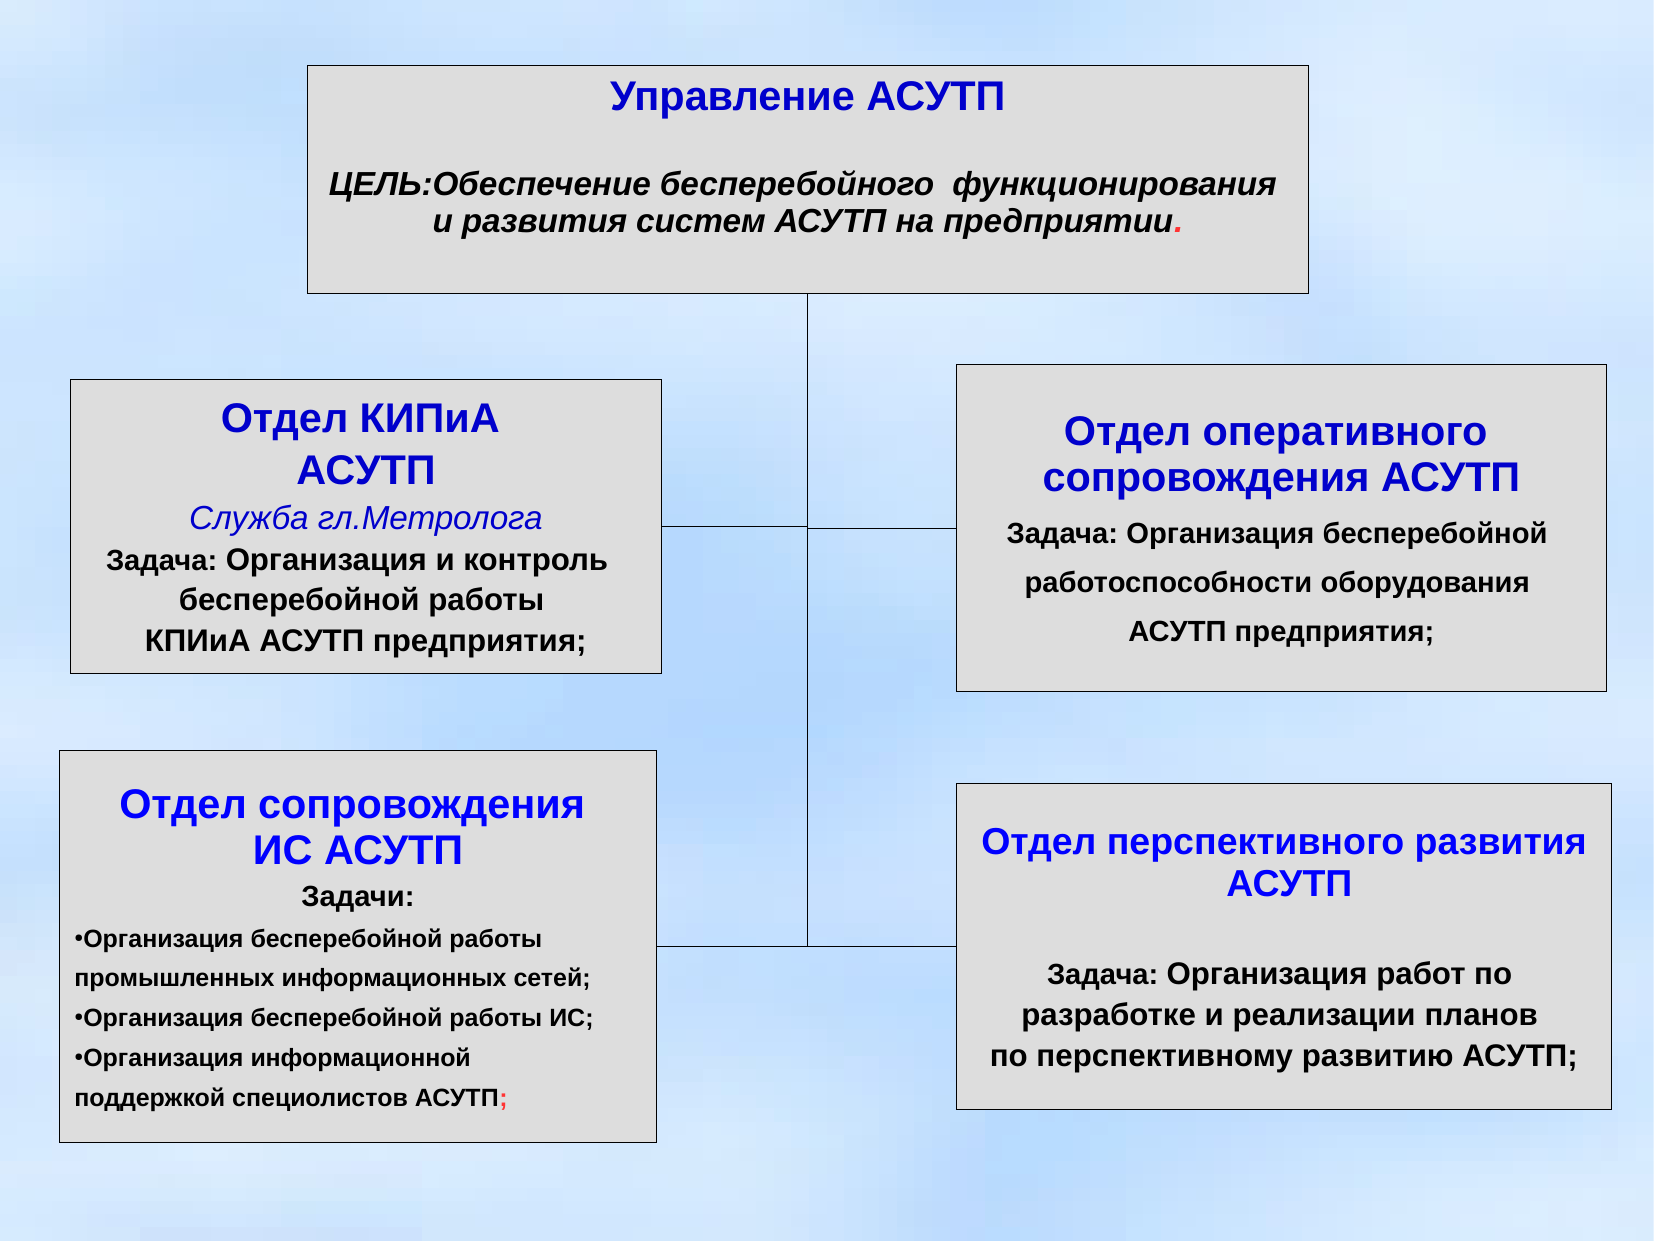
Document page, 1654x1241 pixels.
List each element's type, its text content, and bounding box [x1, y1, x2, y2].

text_box Отдел перспективного развития АСУТП Задача: Организация работ по разработке и реализации планов по перспективному развитию АСУТП; [956, 783, 1612, 1110]
picture [0, 0, 1654, 1241]
text_box Отдел оперативного сопровождения АСУТП Задача: Организация бесперебойной работоспособности оборудования АСУТП предприятия; [956, 364, 1607, 692]
text_box Отдел сопровождения ИС АСУТП Задачи: Организация бесперебойной работы промышленных информационных сетей; Организация бесперебойной работы ИС; Организация информационной поддержкой специолистов АСУТП; [59, 750, 657, 1143]
text_box Управление АСУТП ЦЕЛЬ:Обеспечение бесперебойного функционирования и развития систем АСУТП на предприятии. [307, 65, 1309, 294]
text_box Отдел КИПиА АСУТП Служба гл.Метролога Задача: Организация и контроль бесперебойной работы КПИиА АСУТП предприятия; [70, 379, 662, 674]
